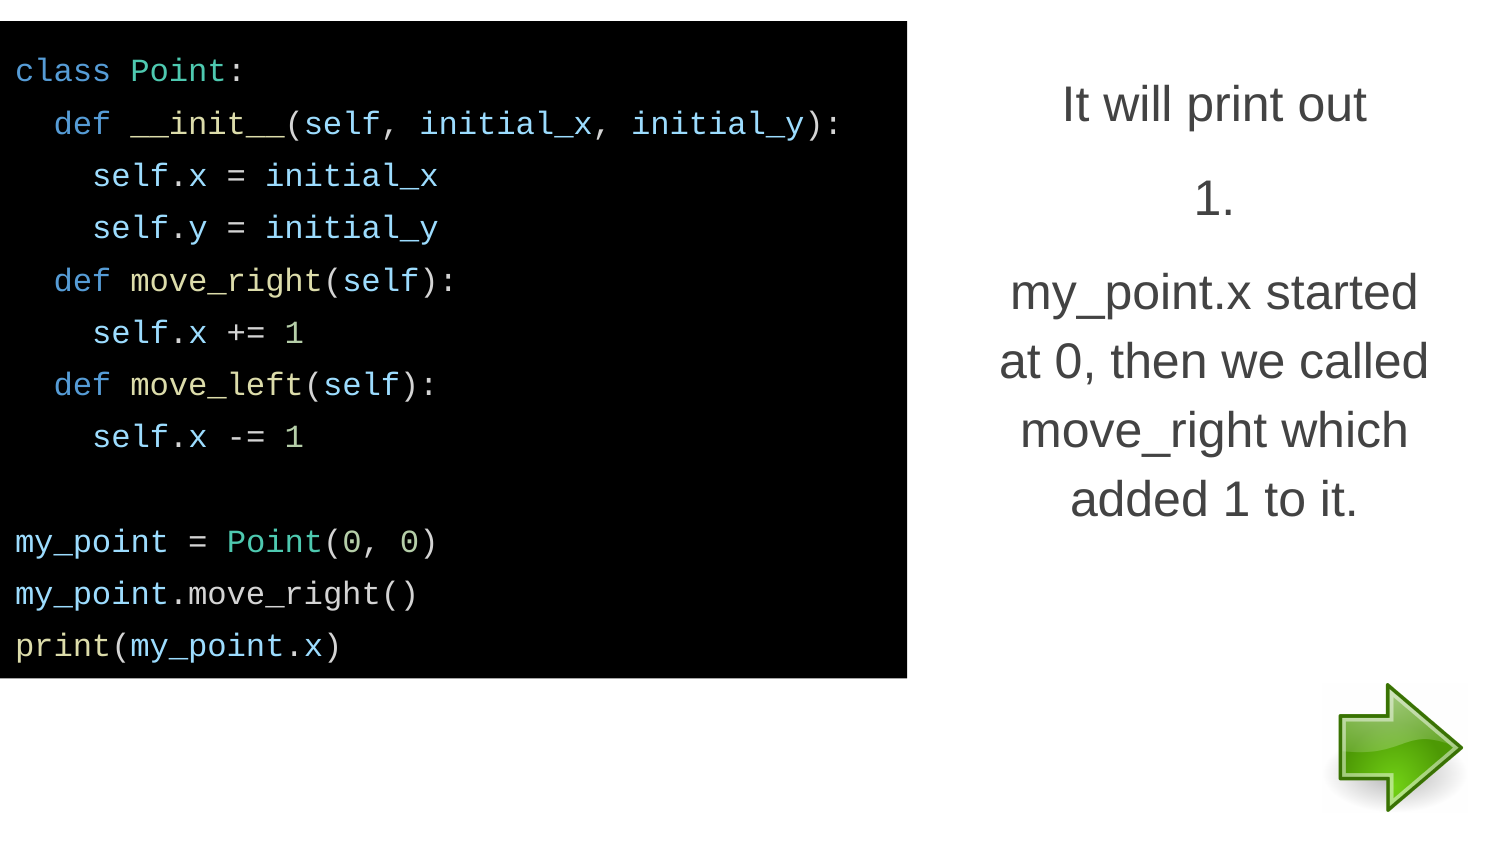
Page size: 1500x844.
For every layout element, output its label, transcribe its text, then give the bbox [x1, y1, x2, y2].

list It will print out 1. my_point.x started at 0, then we called move_right which added 1 to it. [971, 47, 1458, 553]
picture [1322, 683, 1468, 813]
text_box class Point: def __init__(self, initial_x, initial_y): self.x = initial_x self.y = initial_y def move_right(self): self.x += 1 def move_left(self): self.x -= 1 my_point = Point(0, 0) my_point.move_right() print(my_point.x) [0, 21, 908, 679]
